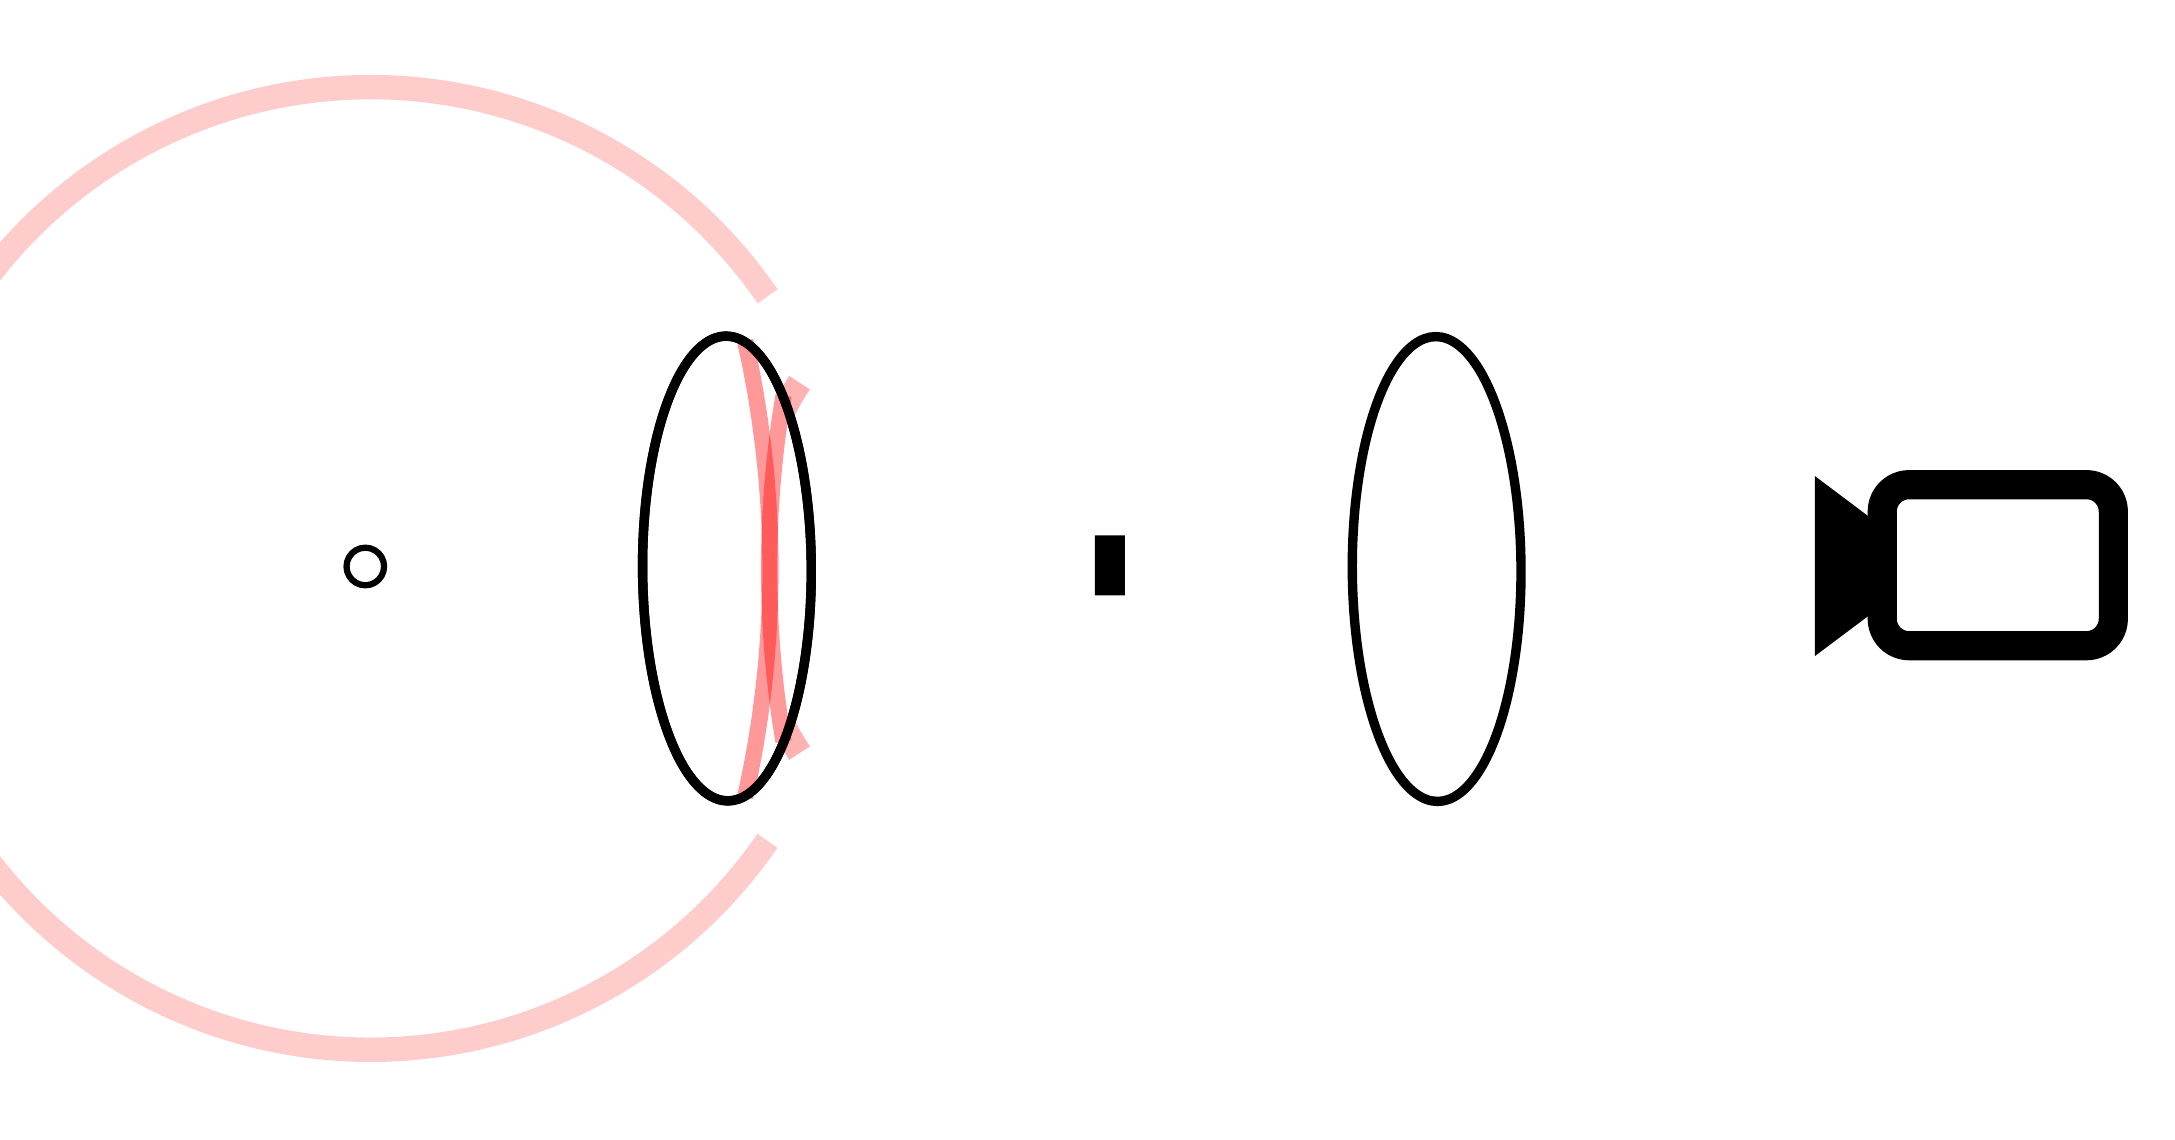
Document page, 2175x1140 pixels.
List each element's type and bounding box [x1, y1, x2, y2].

text_box [0, 0, 1747, 1140]
text_box [1814, 476, 1875, 657]
text_box [648, 341, 806, 796]
text_box [1882, 484, 2114, 646]
